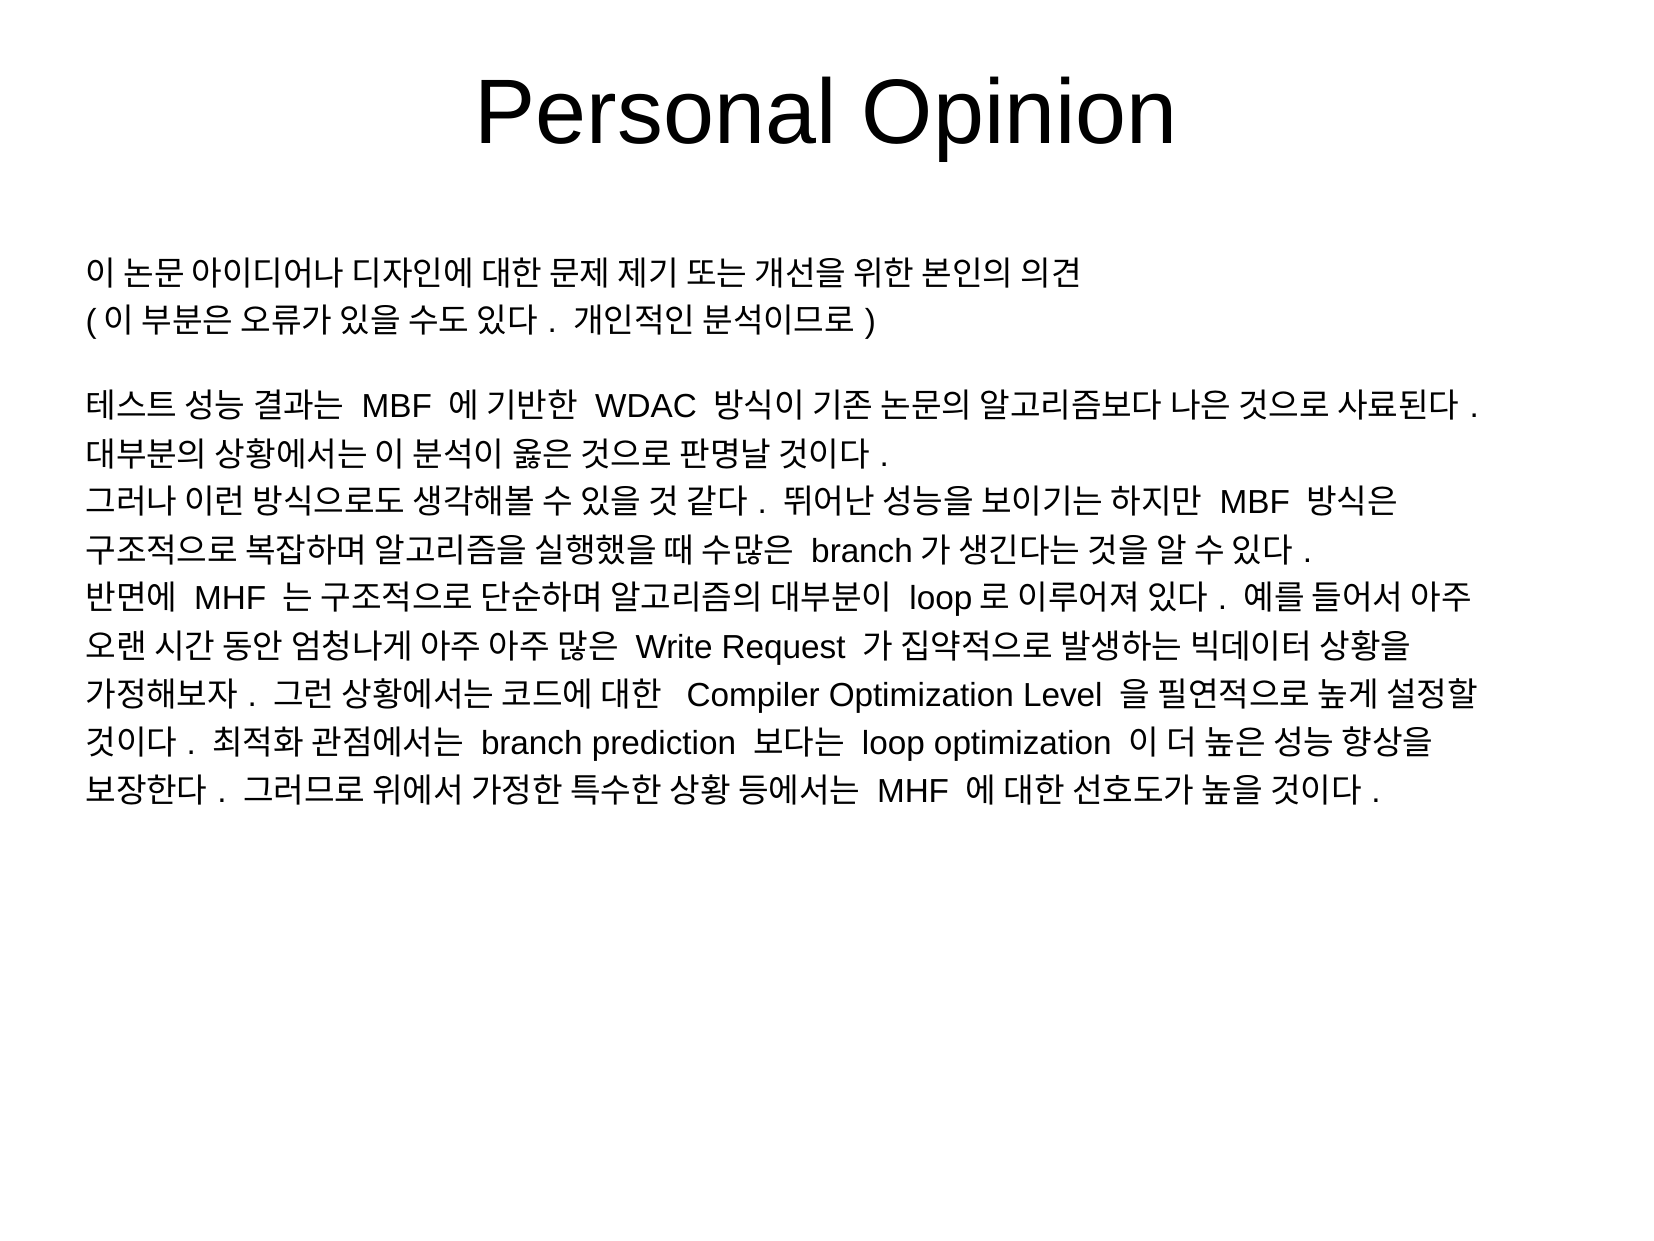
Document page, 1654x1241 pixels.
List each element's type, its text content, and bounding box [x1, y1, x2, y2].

title Personal Opinion [82, 8, 1571, 216]
text_box 이 논문 아이디어나 디자인에 대한 문제 제기 또는 개선을 위한 본인의 의견 (이 부분은 오류가 있을 수도 있다. 개인적인 분석이므로) 테스트 성능 결과는 MBF 에 기반한 WDAC 방식이 기존 논문의 알고리즘보다 나은 것으로 사료된다. 대부분의 상황에서는 이 분석이 옳은 것으로 판명날 것이다. 그러나 이런 방식으로도 생각해볼 수 있을 것 같다. 뛰어난 성능을 보이기는 하지만 MBF 방식은 구조적으로 복잡하며 알고리즘을 실행했을 때 수많은 branch가 생긴다는 것을 알 수 있다. 반면에 MHF 는 구조적으로 단순하며 알고리즘의 대부분이 loop로 이루어져 있다. 예를 들어서 아주 오랜 시간 동안 엄청나게 아주 아주 많은 Write Request 가 집약적으로 발생하는 빅데이터 상황을 가정해보자. 그런 상황에서는 코드에 대한 Compiler Optimization Level 을 필연적으로 높게 설정할 것이다. 최적화 관점에서는 branch prediction 보다는 loop optimization 이 더 높은 성능 향상을 보장한다. 그러므로 위에서 가정한 특수한 상황 등에서는 MHF 에 대한 선호도가 높을 것이다. [70, 239, 1564, 836]
